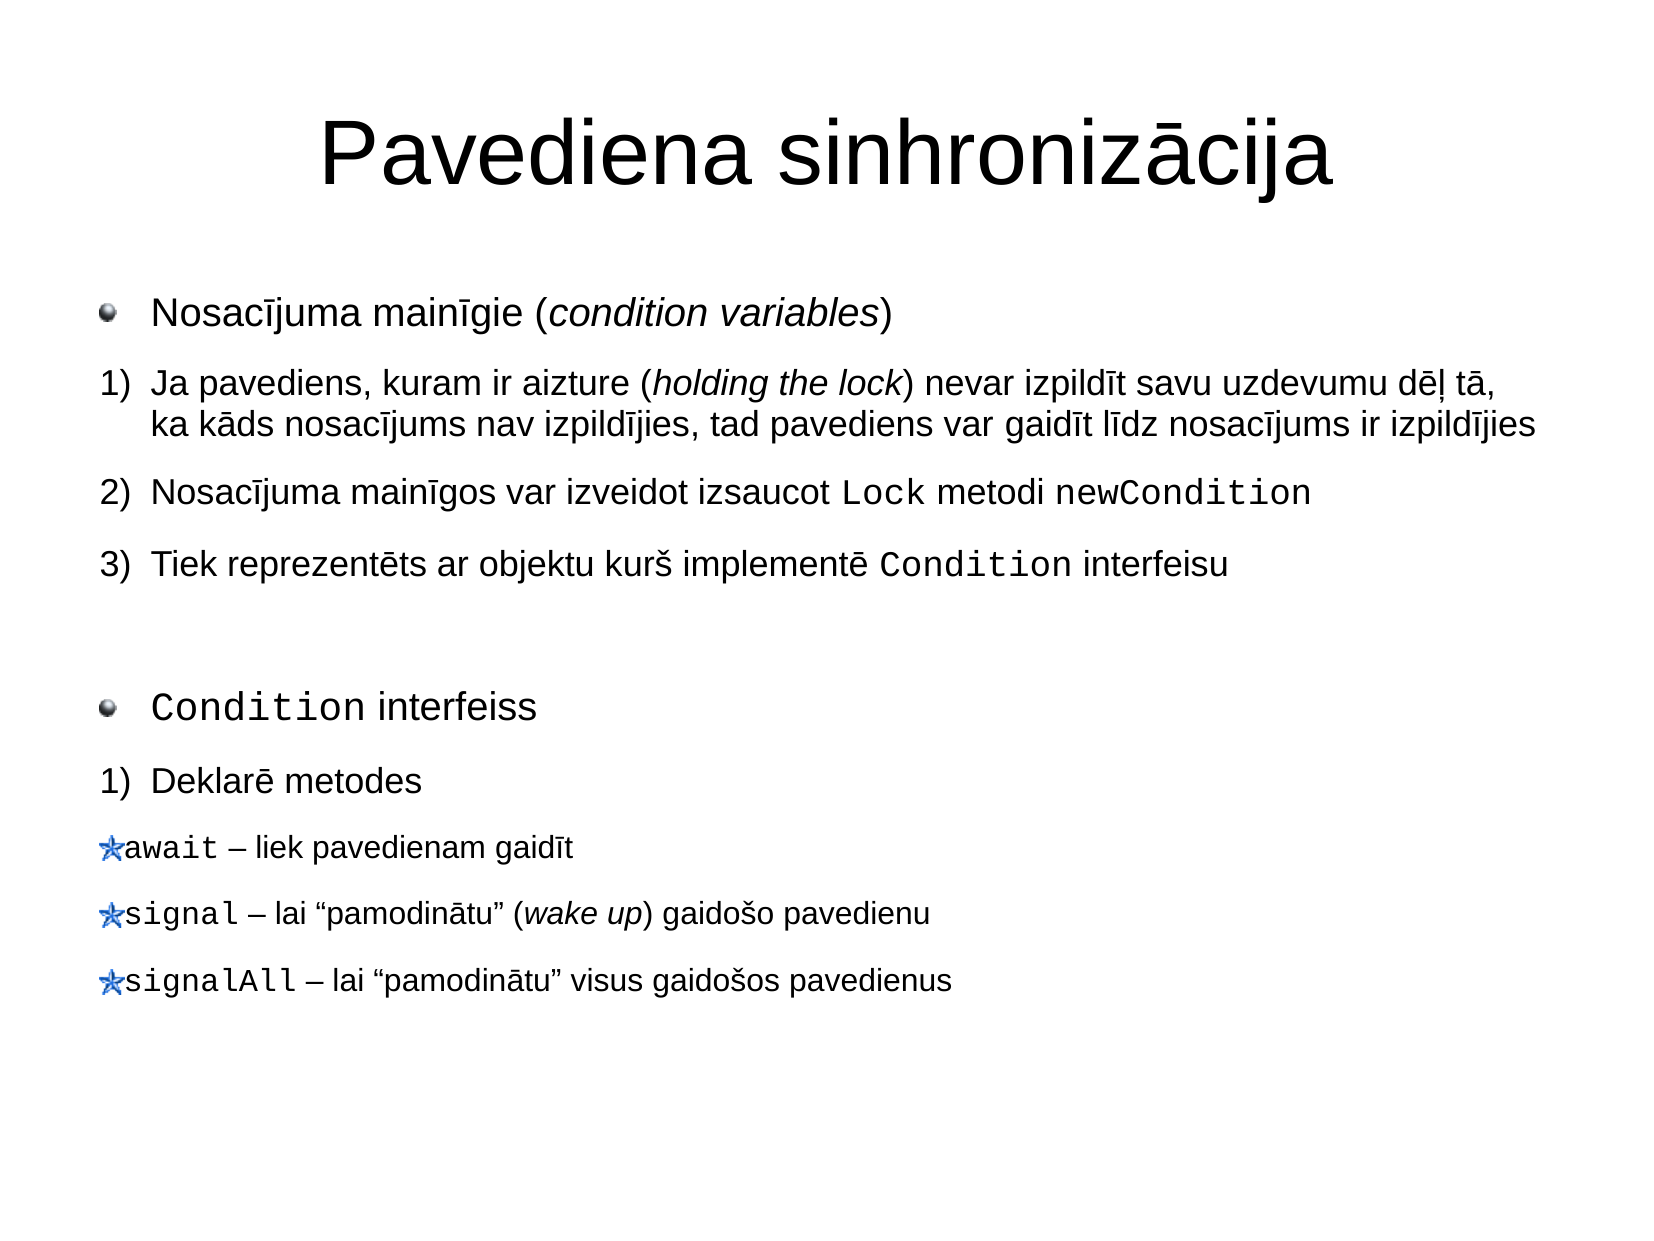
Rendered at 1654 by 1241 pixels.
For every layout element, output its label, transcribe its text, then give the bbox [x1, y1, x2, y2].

list Nosacījuma mainīgie (condition variables) Ja pavediens, kuram ir aizture (holding the lock) nevar izpildīt savu uzdevumu dēļ tā, ka kāds nosacījums nav izpildījies, tad pavediens var gaidīt līdz nosacījums ir izpildījies Nosacījuma mainīgos var izveidot izsaucot Lock metodi newCondition Tiek reprezentēts ar objektu kurš implementē Condition interfeisu Condition interfeiss Deklarē metodes await – liek pavedienam gaidīt signal – lai “pamodinātu” (wake up) gaidošo pavedienu signalAll – lai “pamodinātu” visus gaidošos pavedienus [82, 290, 1538, 1010]
title Pavediena sinhronizācija [82, 49, 1571, 257]
